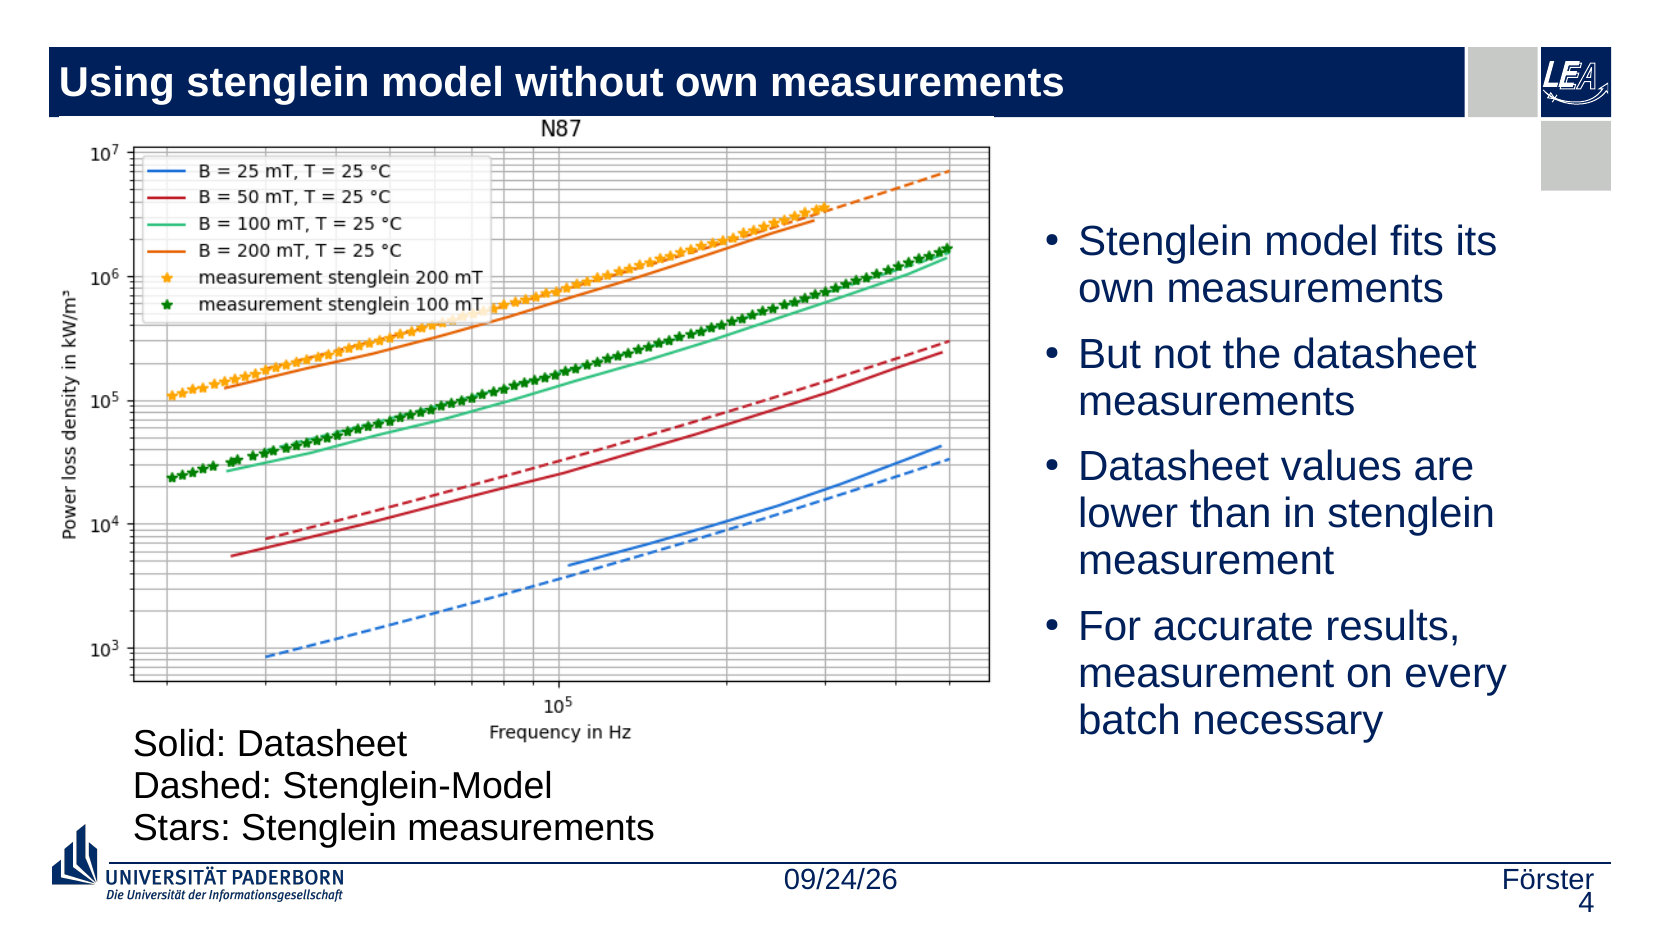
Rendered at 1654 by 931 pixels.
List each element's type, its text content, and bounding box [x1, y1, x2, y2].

list Stenglein model fits its own measurements But not the datasheet measurements Datasheet values are lower than in stenglein measurement For accurate results, measurement on every batch necessary [1033, 217, 1572, 758]
text_box Solid: Datasheet Dashed: Stenglein-Model Stars: Stenglein measurements [118, 715, 670, 857]
picture [59, 116, 994, 745]
title Using stenglein model without own measurements [59, 47, 1447, 117]
picture [52, 824, 343, 902]
